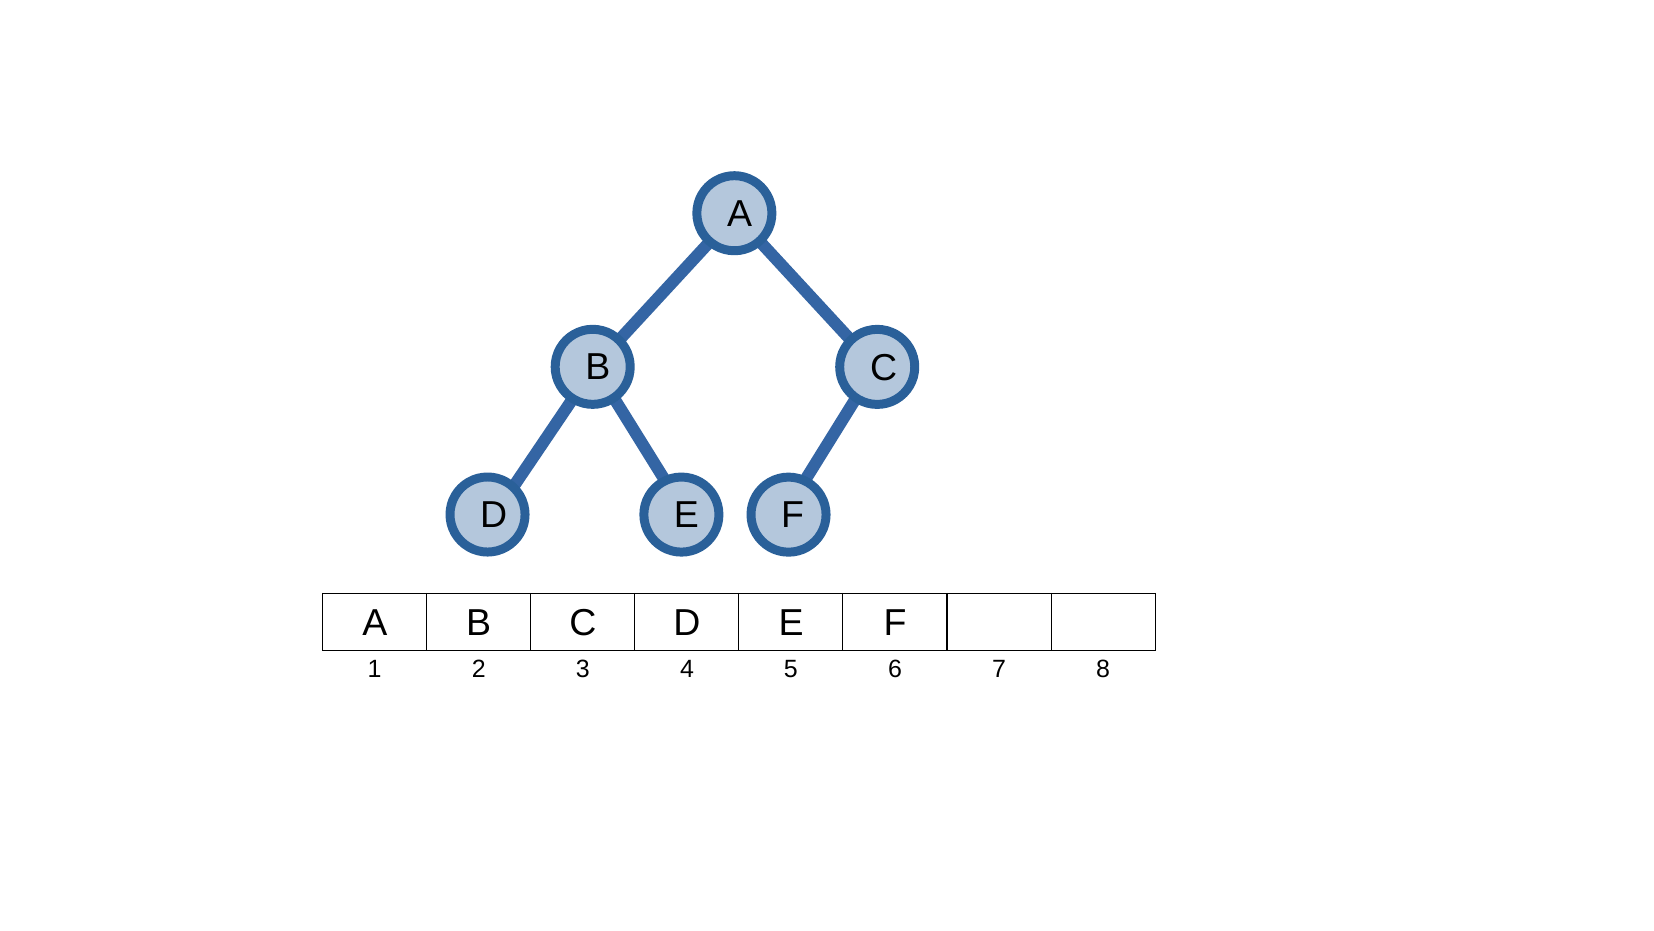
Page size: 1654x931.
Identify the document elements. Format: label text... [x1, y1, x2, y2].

table_header 3 [531, 641, 635, 698]
table_header B [427, 594, 530, 641]
table_header 1 [323, 641, 427, 698]
table_header 5 [739, 641, 843, 698]
table_header D [635, 594, 738, 641]
table_header [1052, 594, 1155, 641]
text_box E [643, 477, 719, 553]
table_header 7 [947, 641, 1051, 698]
text_box A [696, 175, 772, 251]
text_box B [555, 329, 631, 405]
table_header 8 [1051, 641, 1155, 698]
table_header 6 [843, 641, 947, 698]
table_header A [323, 594, 426, 641]
table_header 4 [635, 641, 739, 698]
text_box C [839, 329, 915, 405]
text_box D [450, 476, 526, 553]
table_header C [531, 594, 634, 641]
text_box F [751, 477, 827, 553]
table_header [948, 594, 1051, 641]
table_header E [739, 594, 842, 641]
table_header F [843, 594, 946, 641]
table_header 2 [427, 641, 531, 698]
